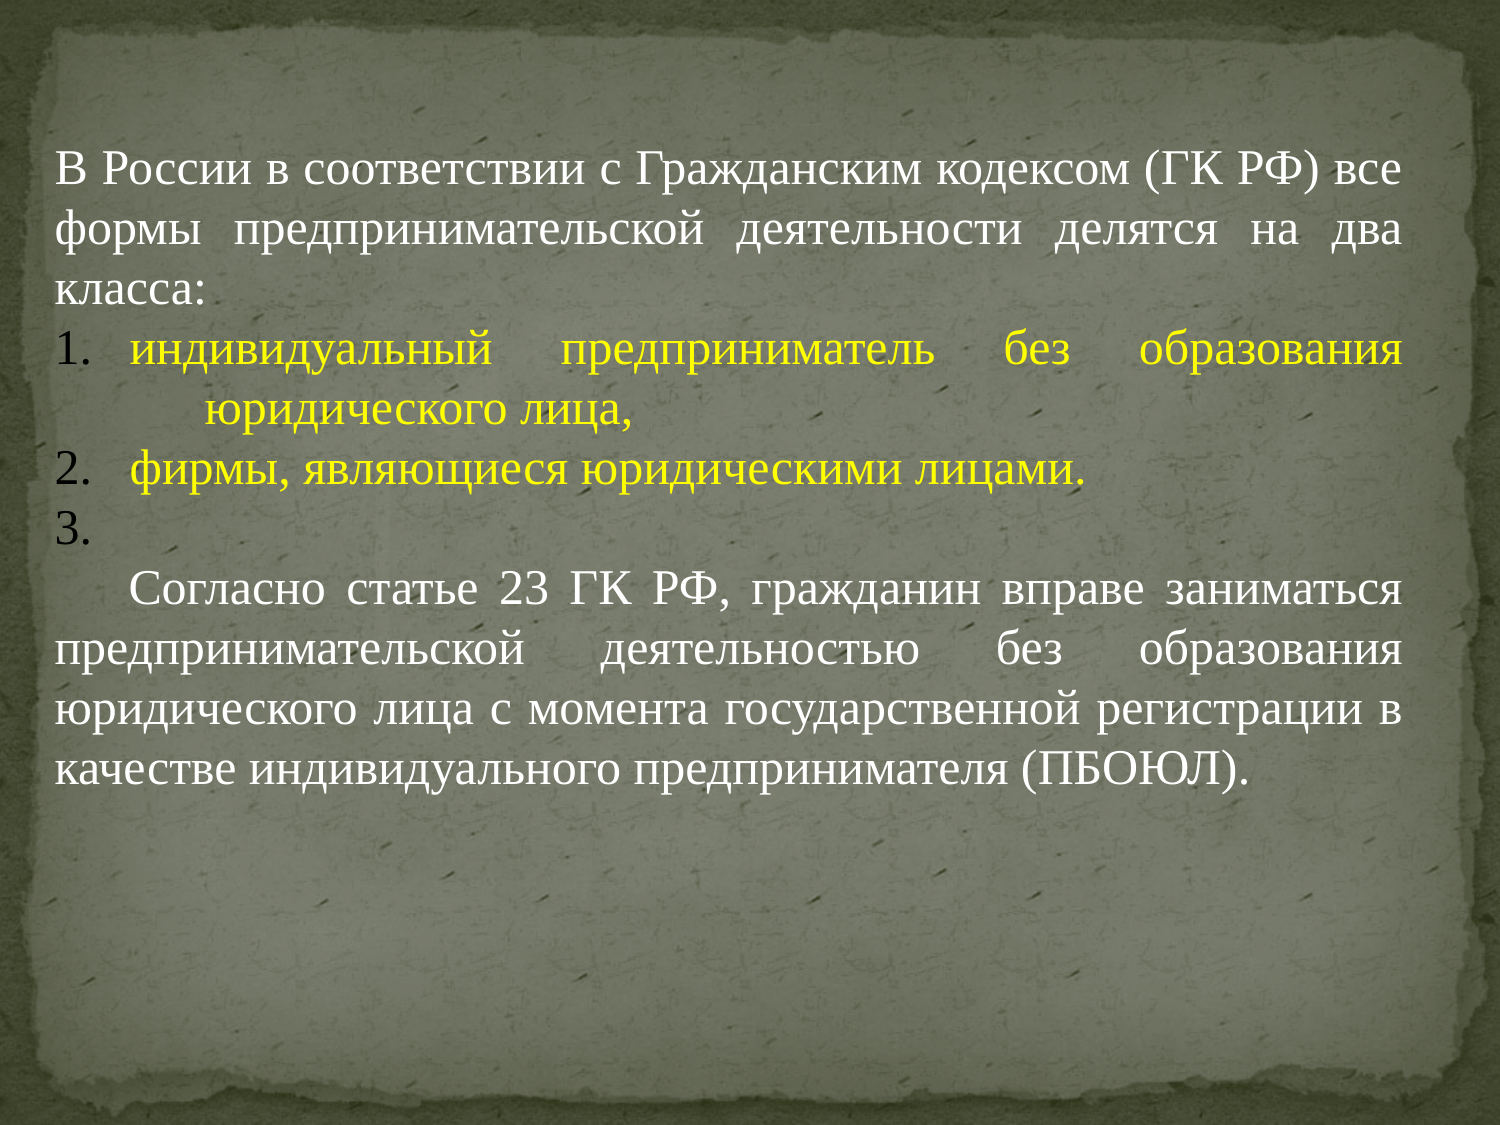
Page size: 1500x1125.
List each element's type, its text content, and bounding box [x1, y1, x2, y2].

text_box В России в соответствии с Гражданским кодексом (ГК РФ) все формы предпринимательской деятельности делятся на два класса: индивидуальный предприниматель без образования юридического лица, фирмы, являющиеся юридическими лицами. Согласно статье 23 ГК РФ, гражданин вправе заниматься предпринимательской деятельностью без образования юридического лица с момента государственной регистрации в качестве индивидуального предпринимателя (ПБОЮЛ). [40, 127, 1443, 862]
